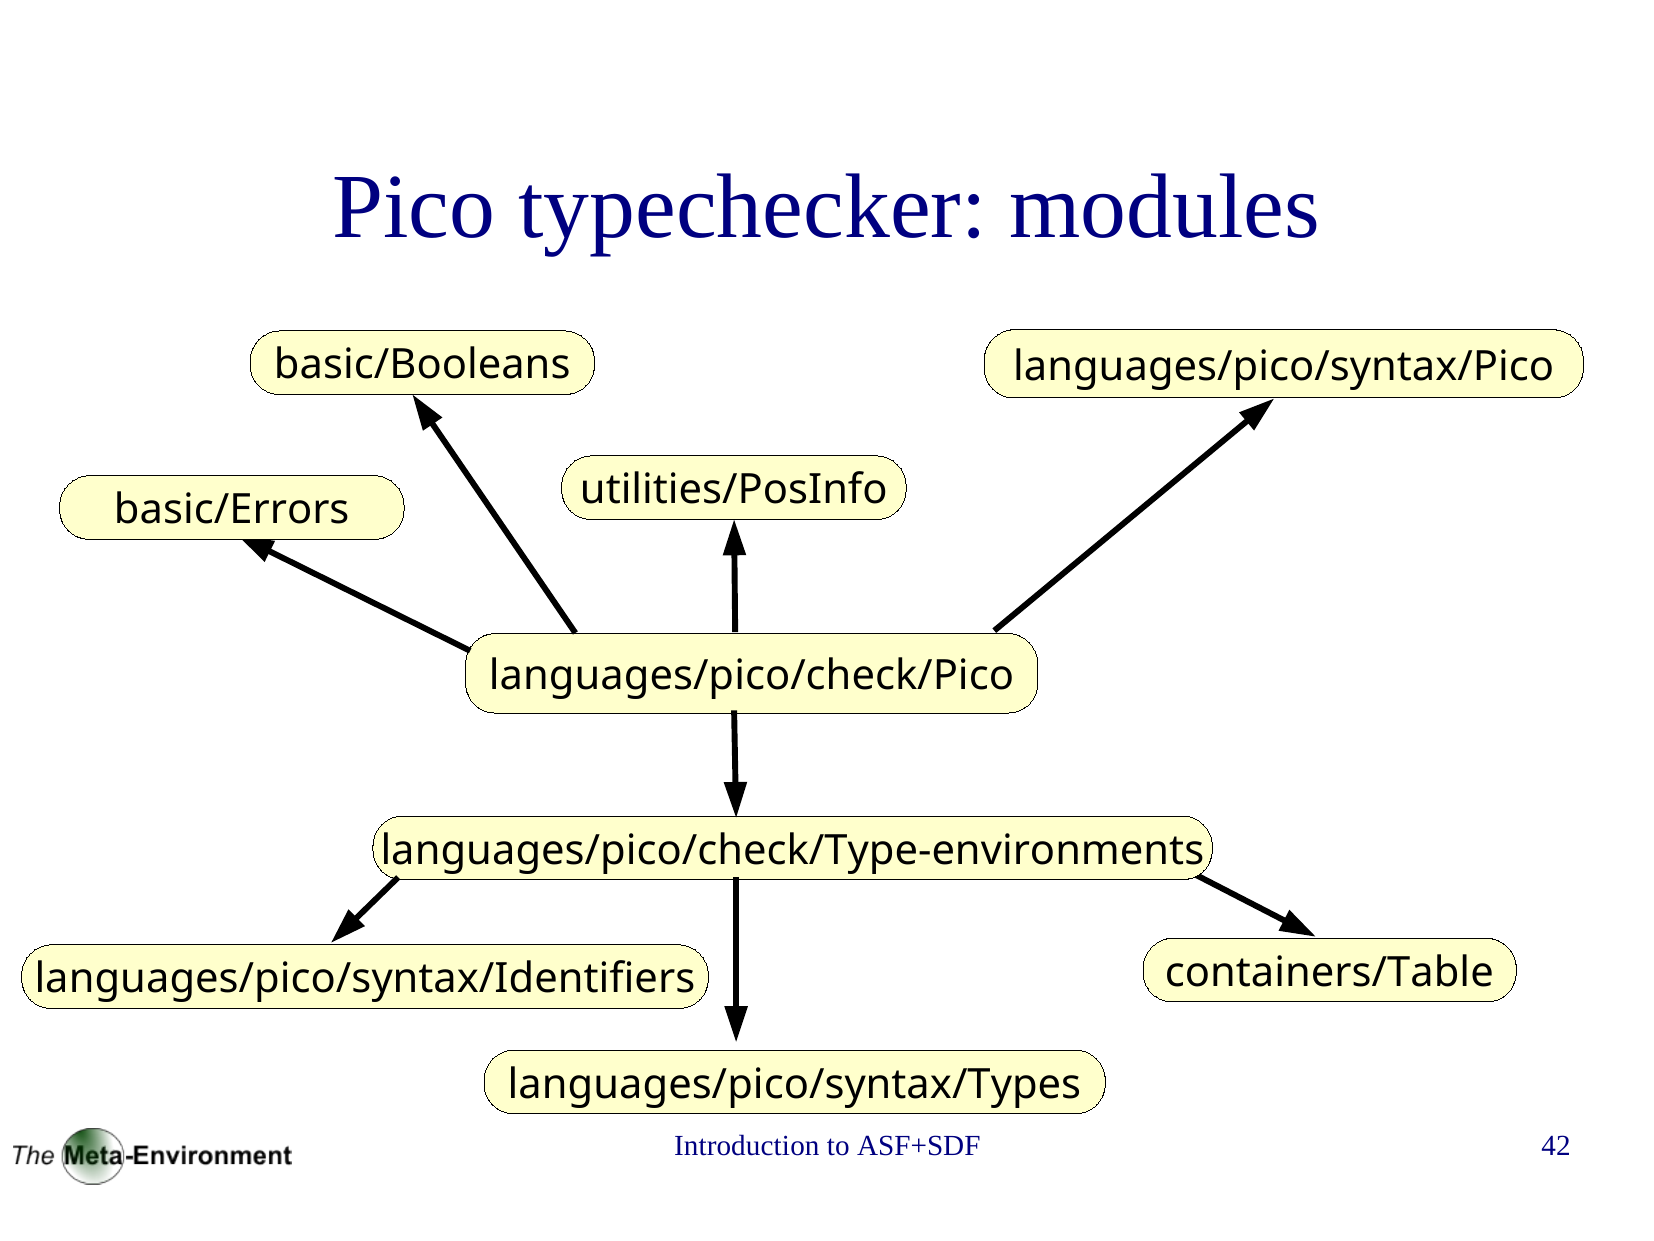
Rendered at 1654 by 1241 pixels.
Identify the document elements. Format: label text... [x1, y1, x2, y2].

text_box languages/pico/check/Pico [465, 633, 1038, 714]
title Pico typechecker: modules [121, 102, 1534, 311]
text_box basic/Booleans [250, 330, 595, 395]
picture [13, 1128, 292, 1185]
text_box languages/pico/check/Type-environments [372, 816, 1213, 880]
text_box utilities/PosInfo [561, 455, 907, 520]
text_box languages/pico/syntax/Types [484, 1050, 1106, 1114]
text_box containers/Table [1143, 938, 1517, 1002]
text_box languages/pico/syntax/Identifiers [21, 944, 709, 1009]
text_box languages/pico/syntax/Pico [984, 329, 1584, 398]
text_box basic/Errors [59, 475, 405, 540]
